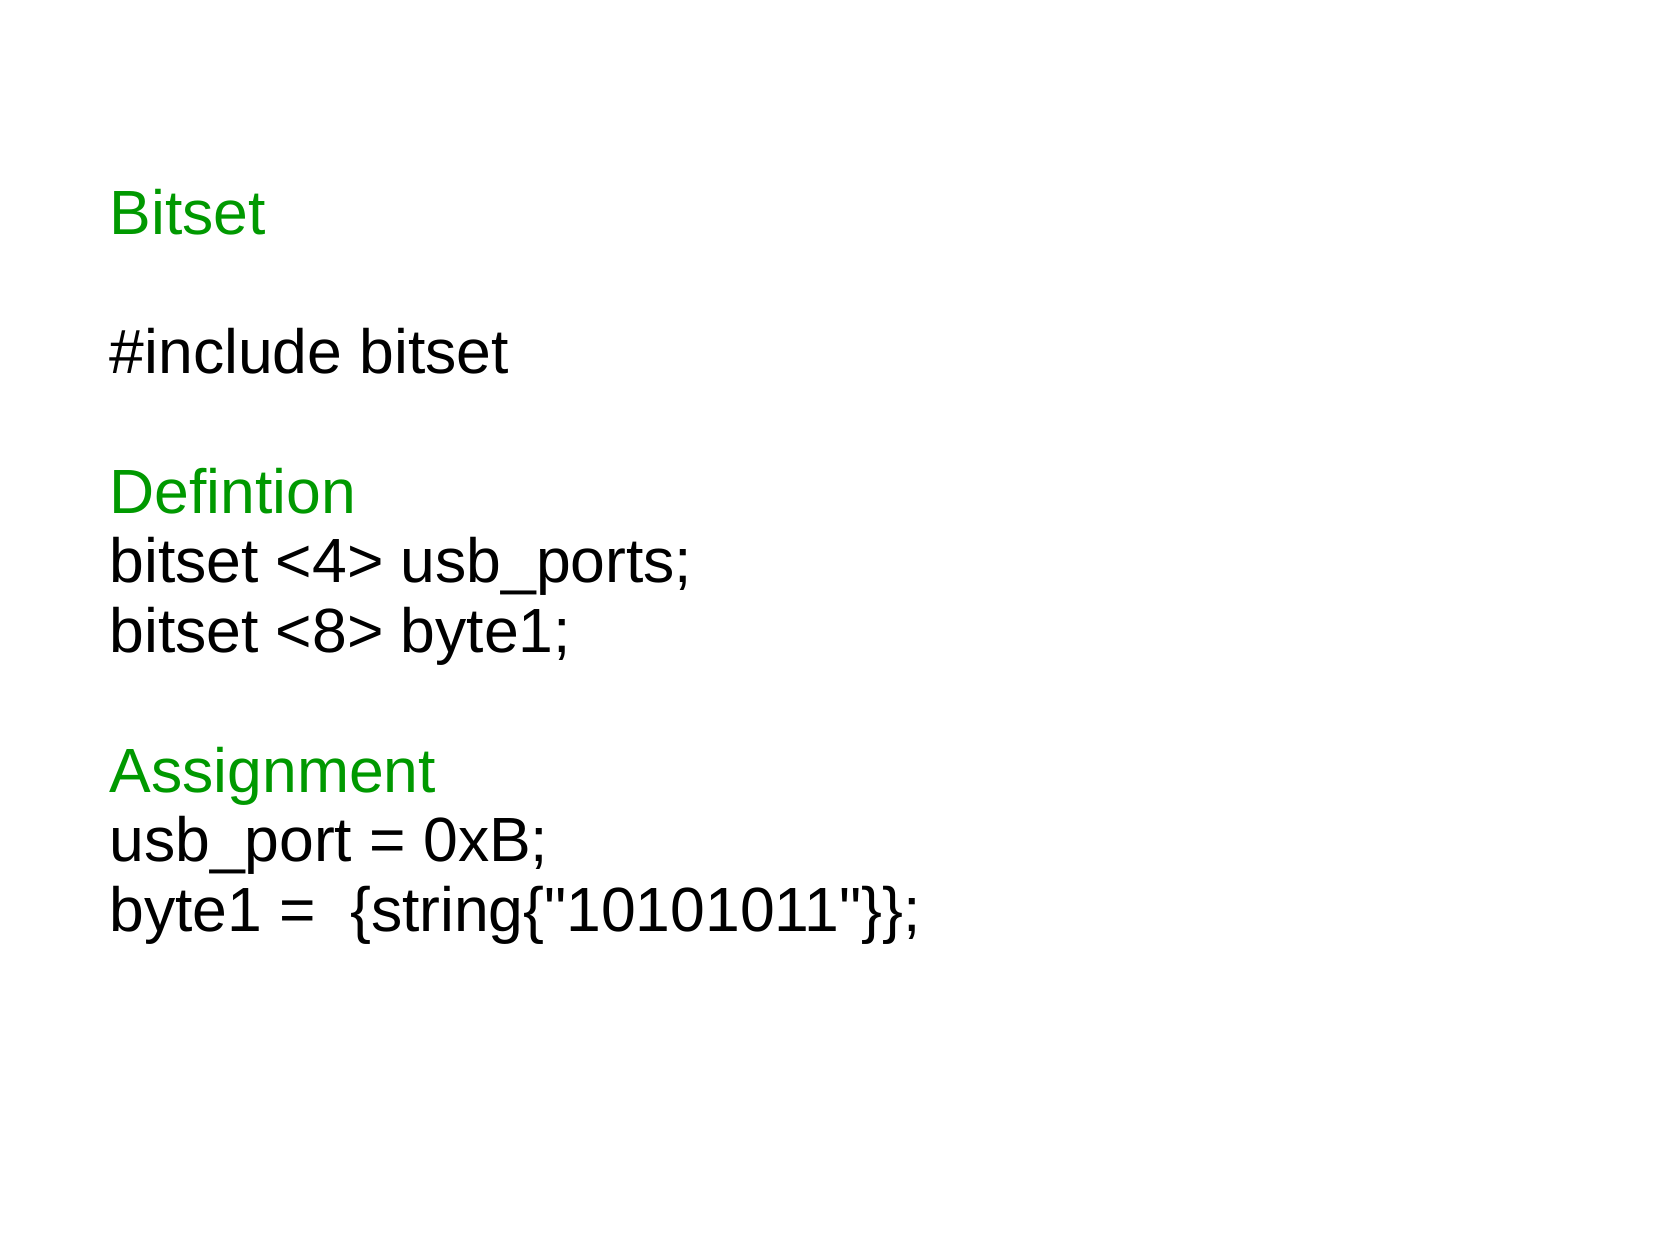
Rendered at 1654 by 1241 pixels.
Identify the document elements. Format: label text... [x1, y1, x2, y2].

text_box Bitset #include bitset Defintion bitset <4> usb_ports; bitset <8> byte1; Assignment usb_port = 0xB; byte1 = {string{"10101011"}}; [109, 176, 1527, 1086]
